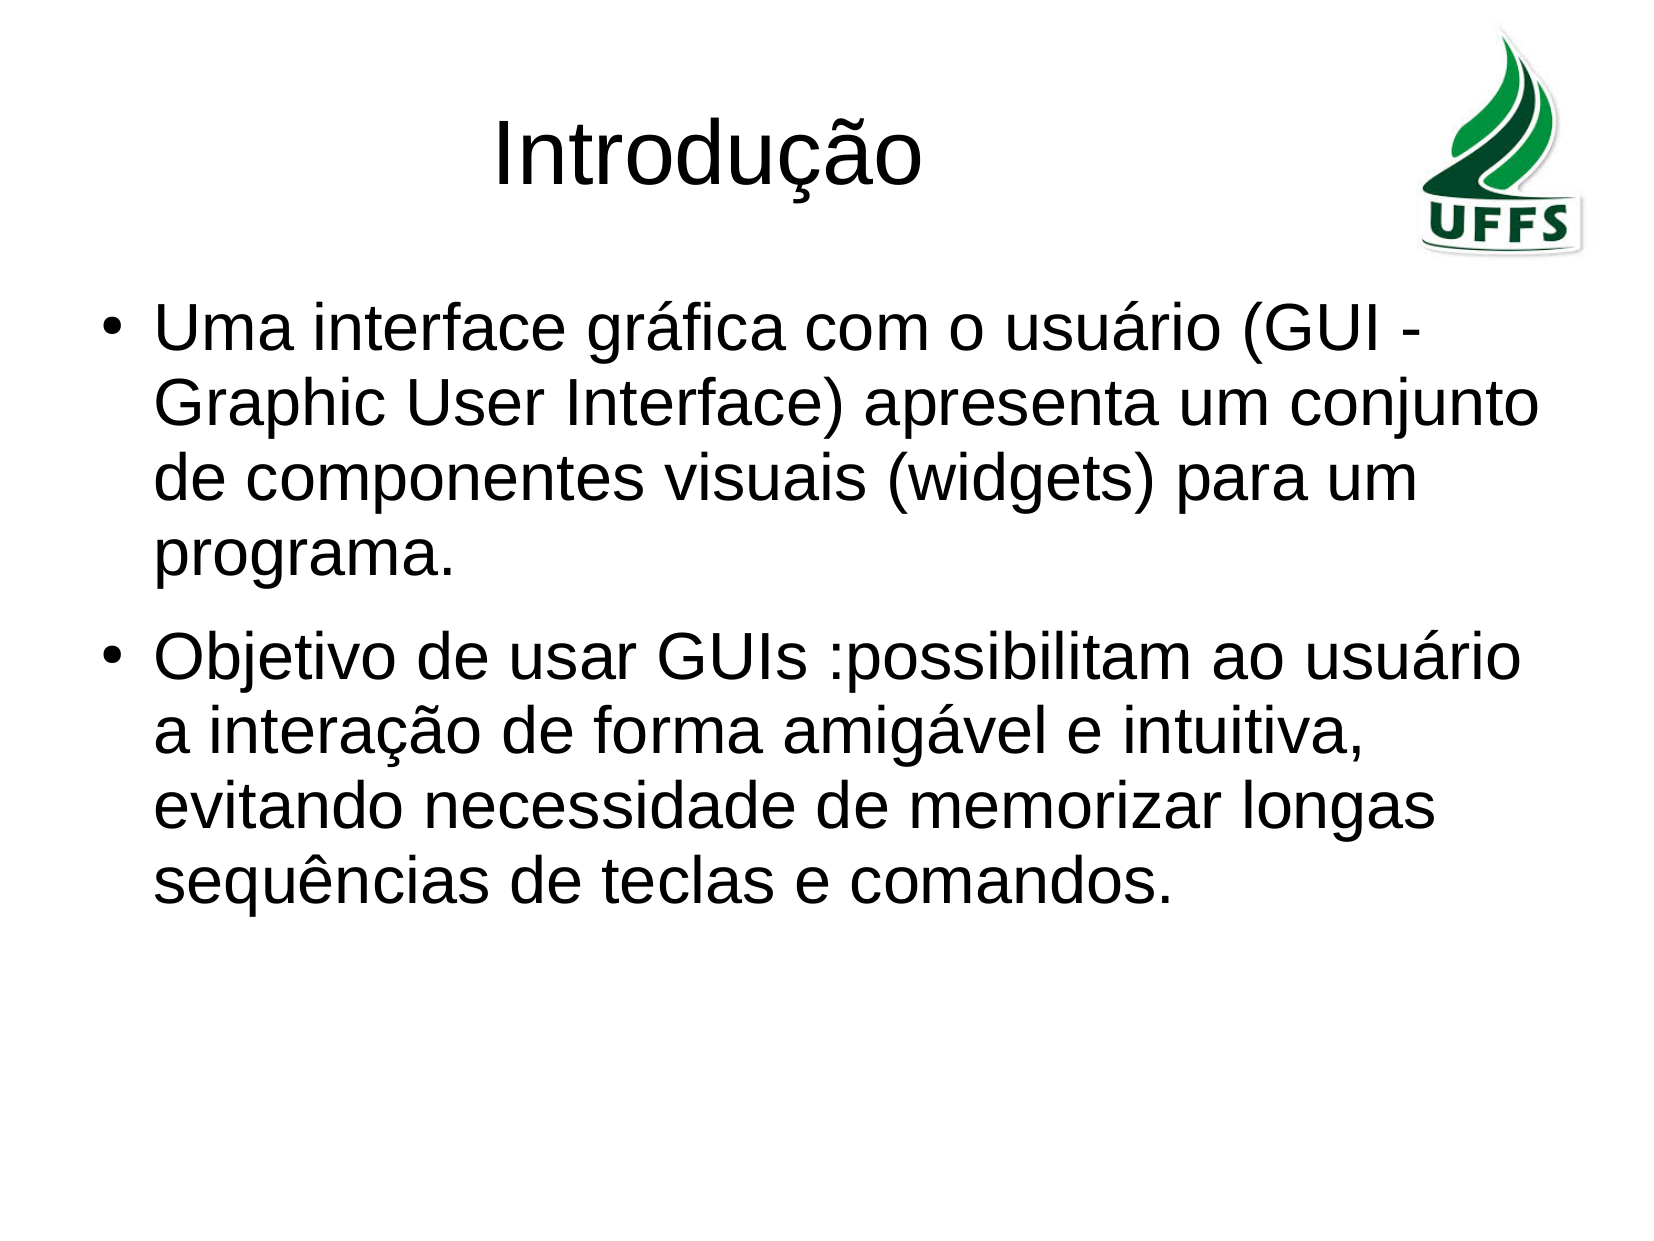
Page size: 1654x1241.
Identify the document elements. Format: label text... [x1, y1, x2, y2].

picture [1381, 20, 1624, 272]
title Introdução [82, 49, 1335, 257]
list Uma interface gráfica com o usuário (GUI - Graphic User Interface) apresenta um conjunto de componentes visuais (widgets) para um programa. Objetivo de usar GUIs :possibilitam ao usuário a interação de forma amigável e intuitiva, evitando necessidade de memorizar longas sequências de teclas e comandos. [82, 290, 1571, 1010]
